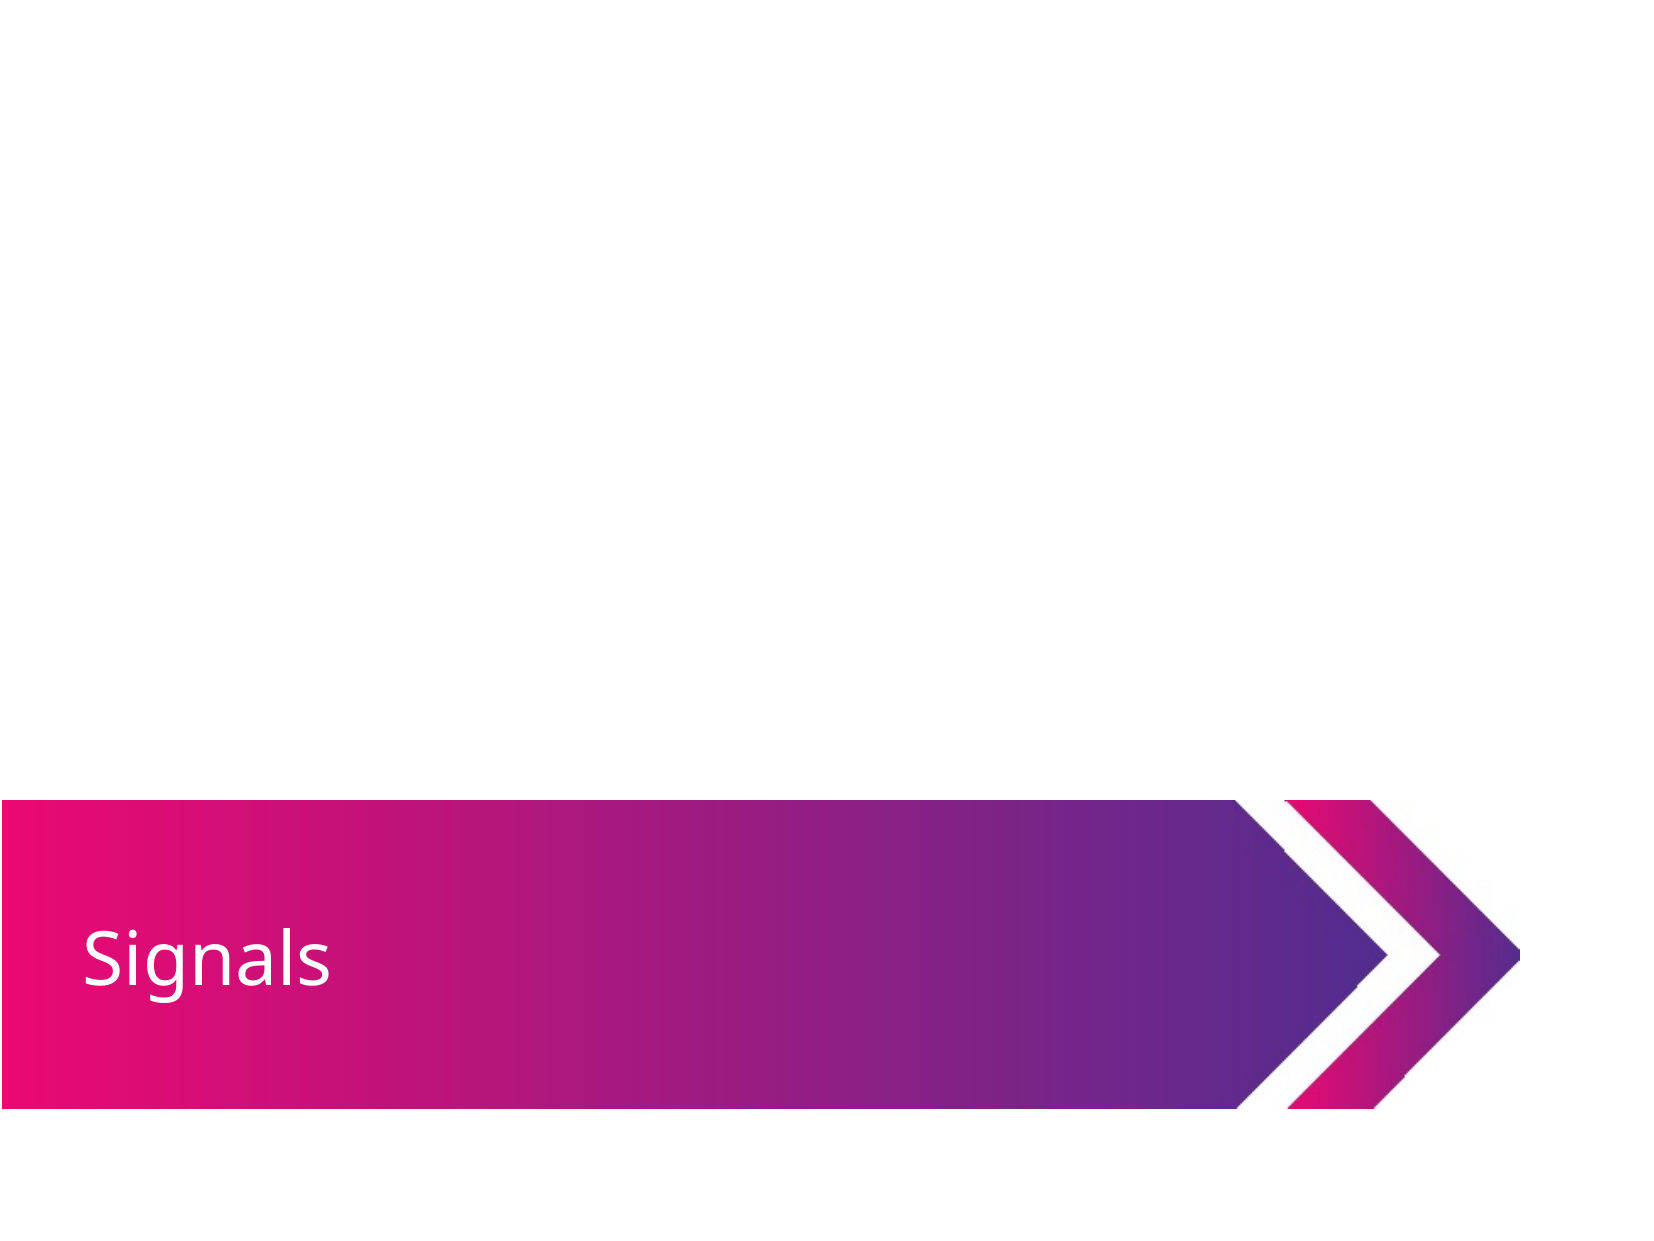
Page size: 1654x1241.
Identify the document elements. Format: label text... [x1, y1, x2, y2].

title Signals [82, 852, 1396, 1060]
picture [2, 800, 1520, 1109]
